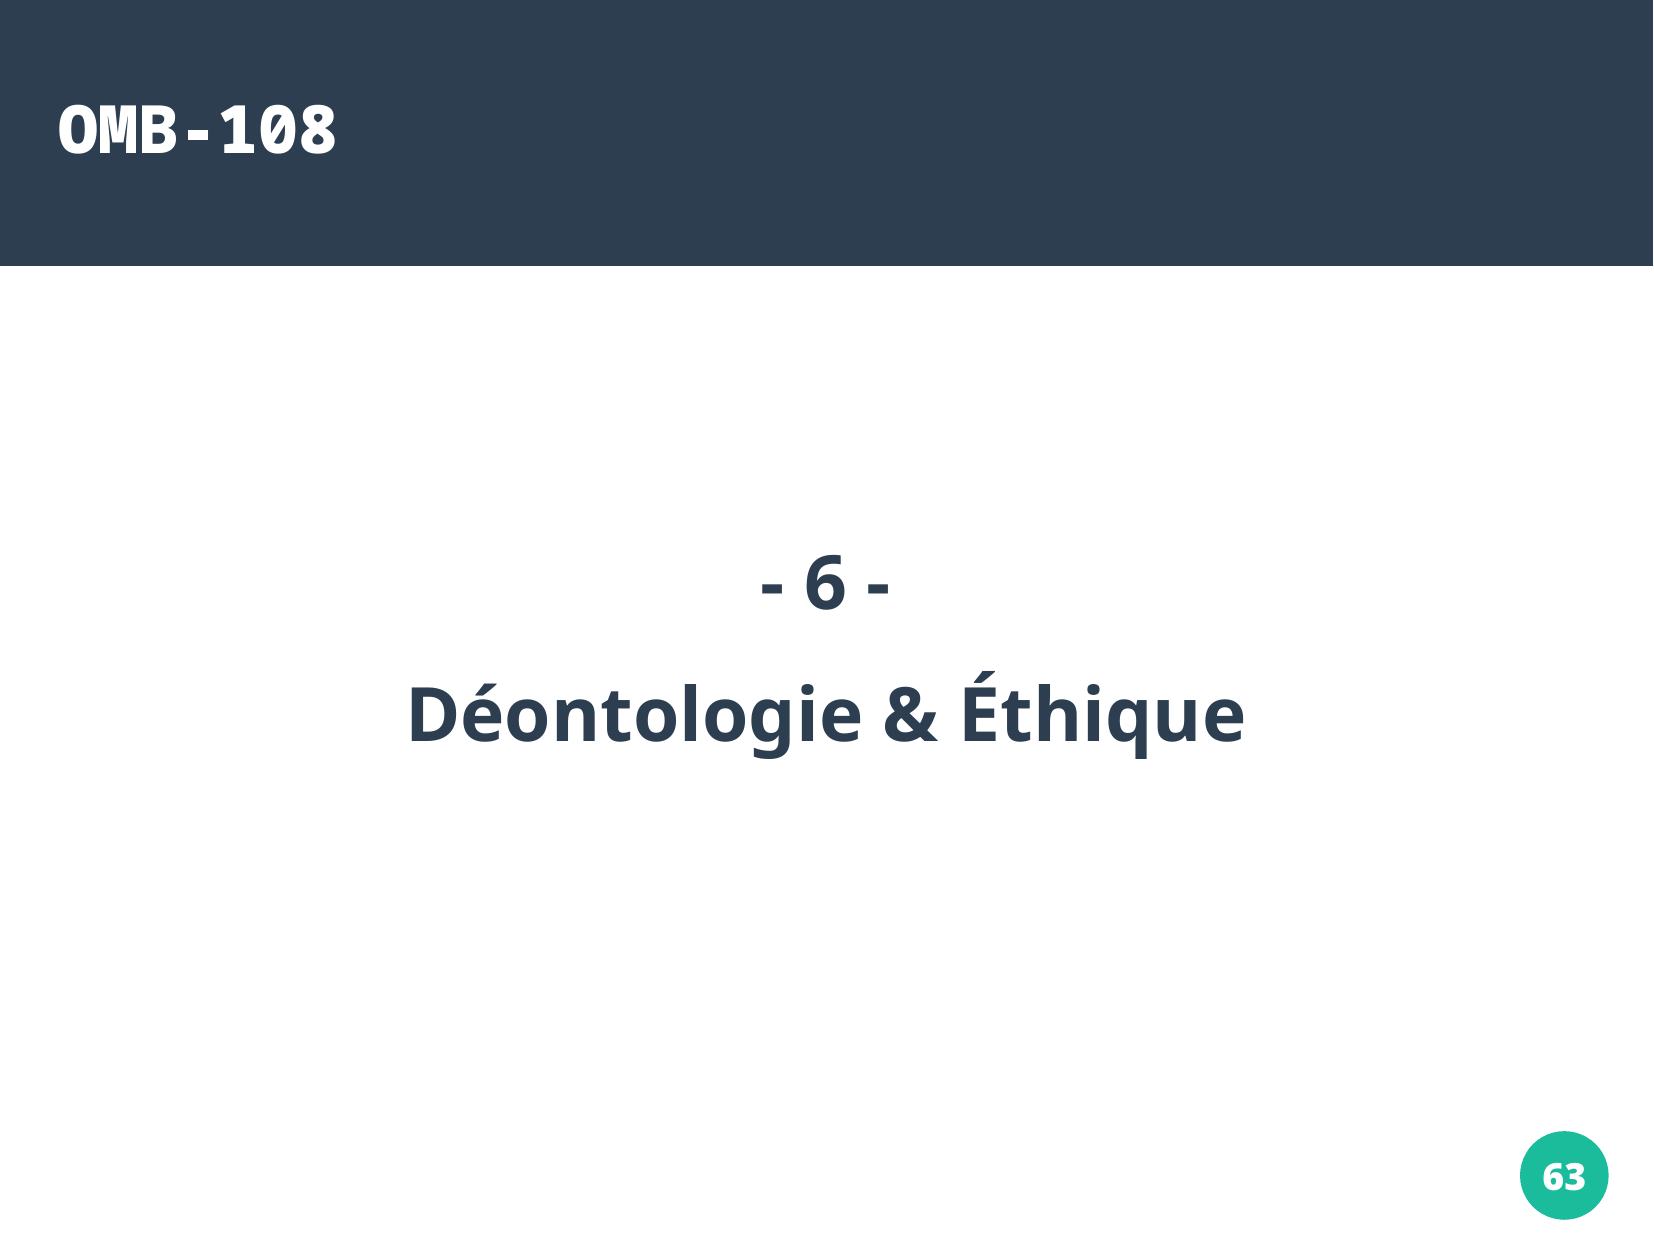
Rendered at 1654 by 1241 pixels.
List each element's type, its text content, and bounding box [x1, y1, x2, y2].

title OMB-108 [58, 49, 1594, 207]
list - 6 - Déontologie & Éthique [0, 265, 1653, 1181]
